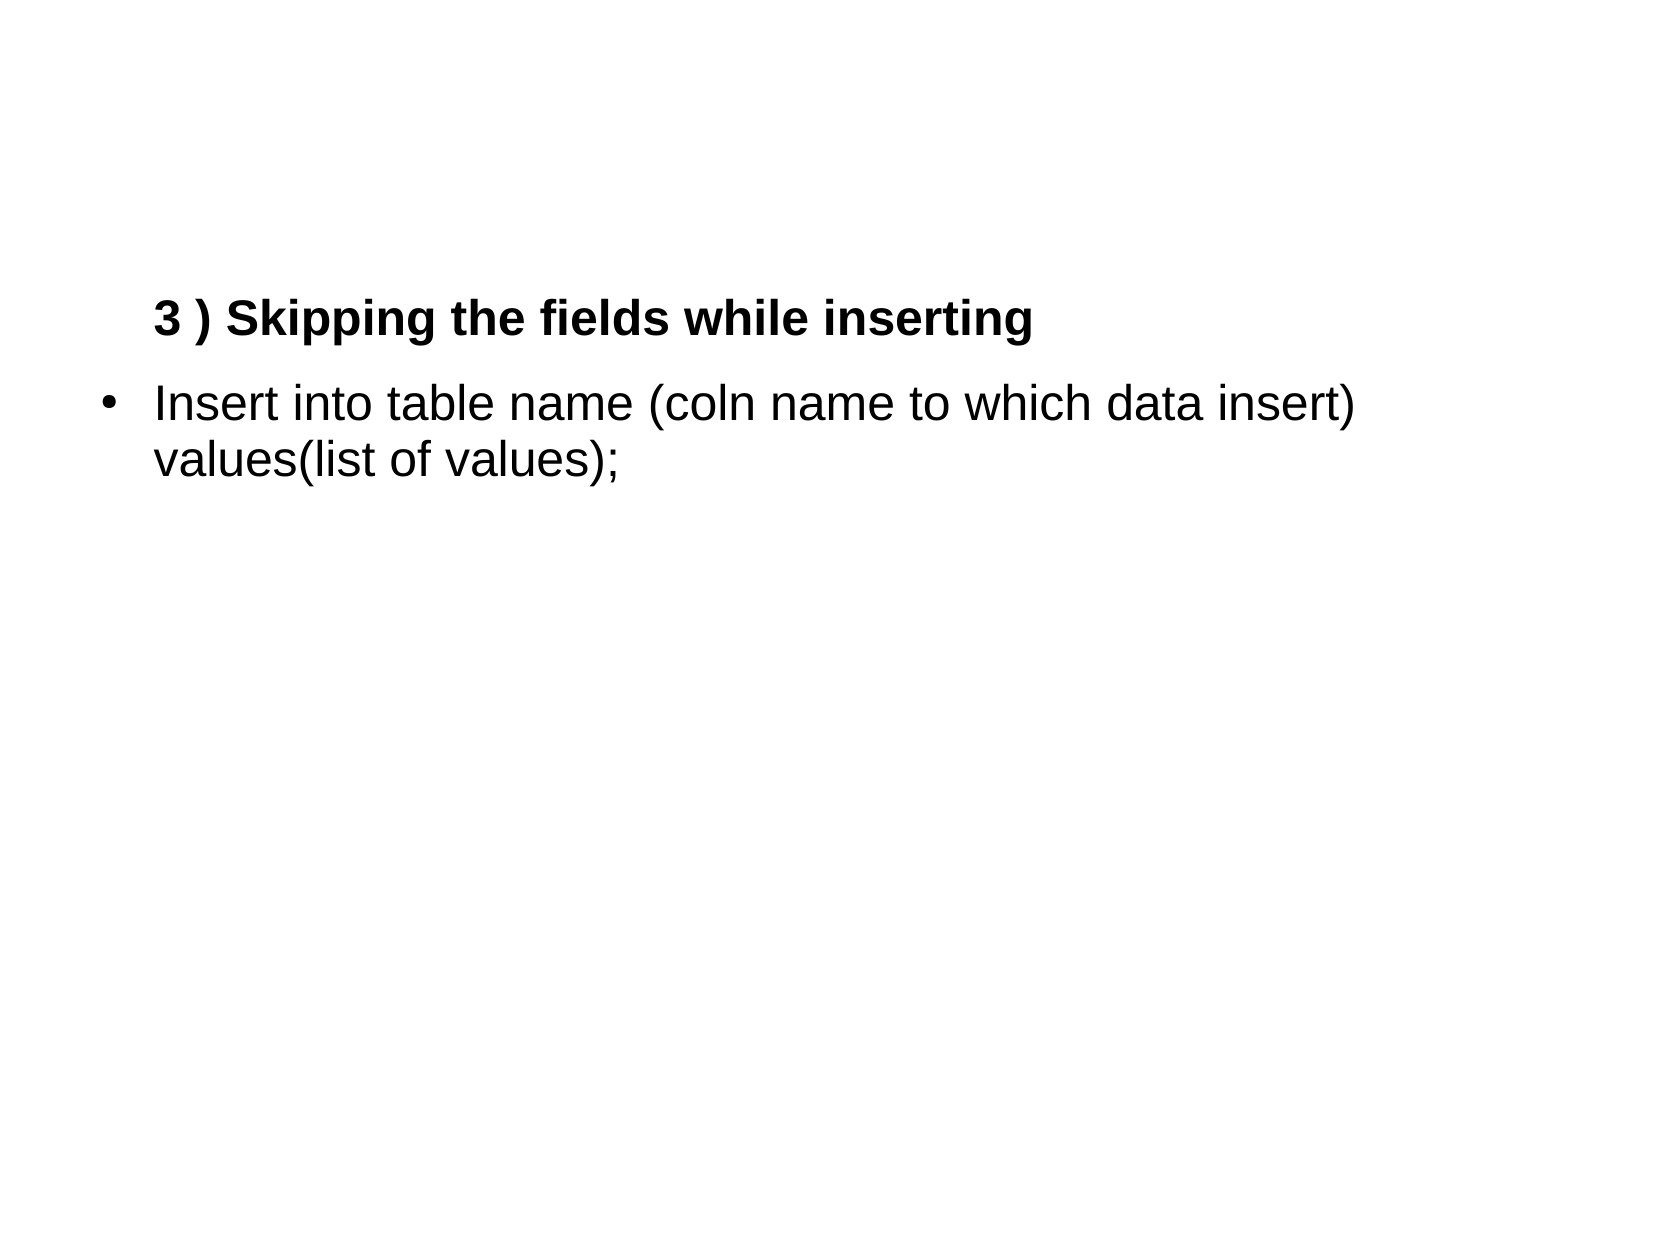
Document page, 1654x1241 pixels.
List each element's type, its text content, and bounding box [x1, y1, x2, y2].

list 3 ) Skipping the fields while inserting Insert into table name (coln name to which data insert) values(list of values); [82, 290, 1571, 1010]
